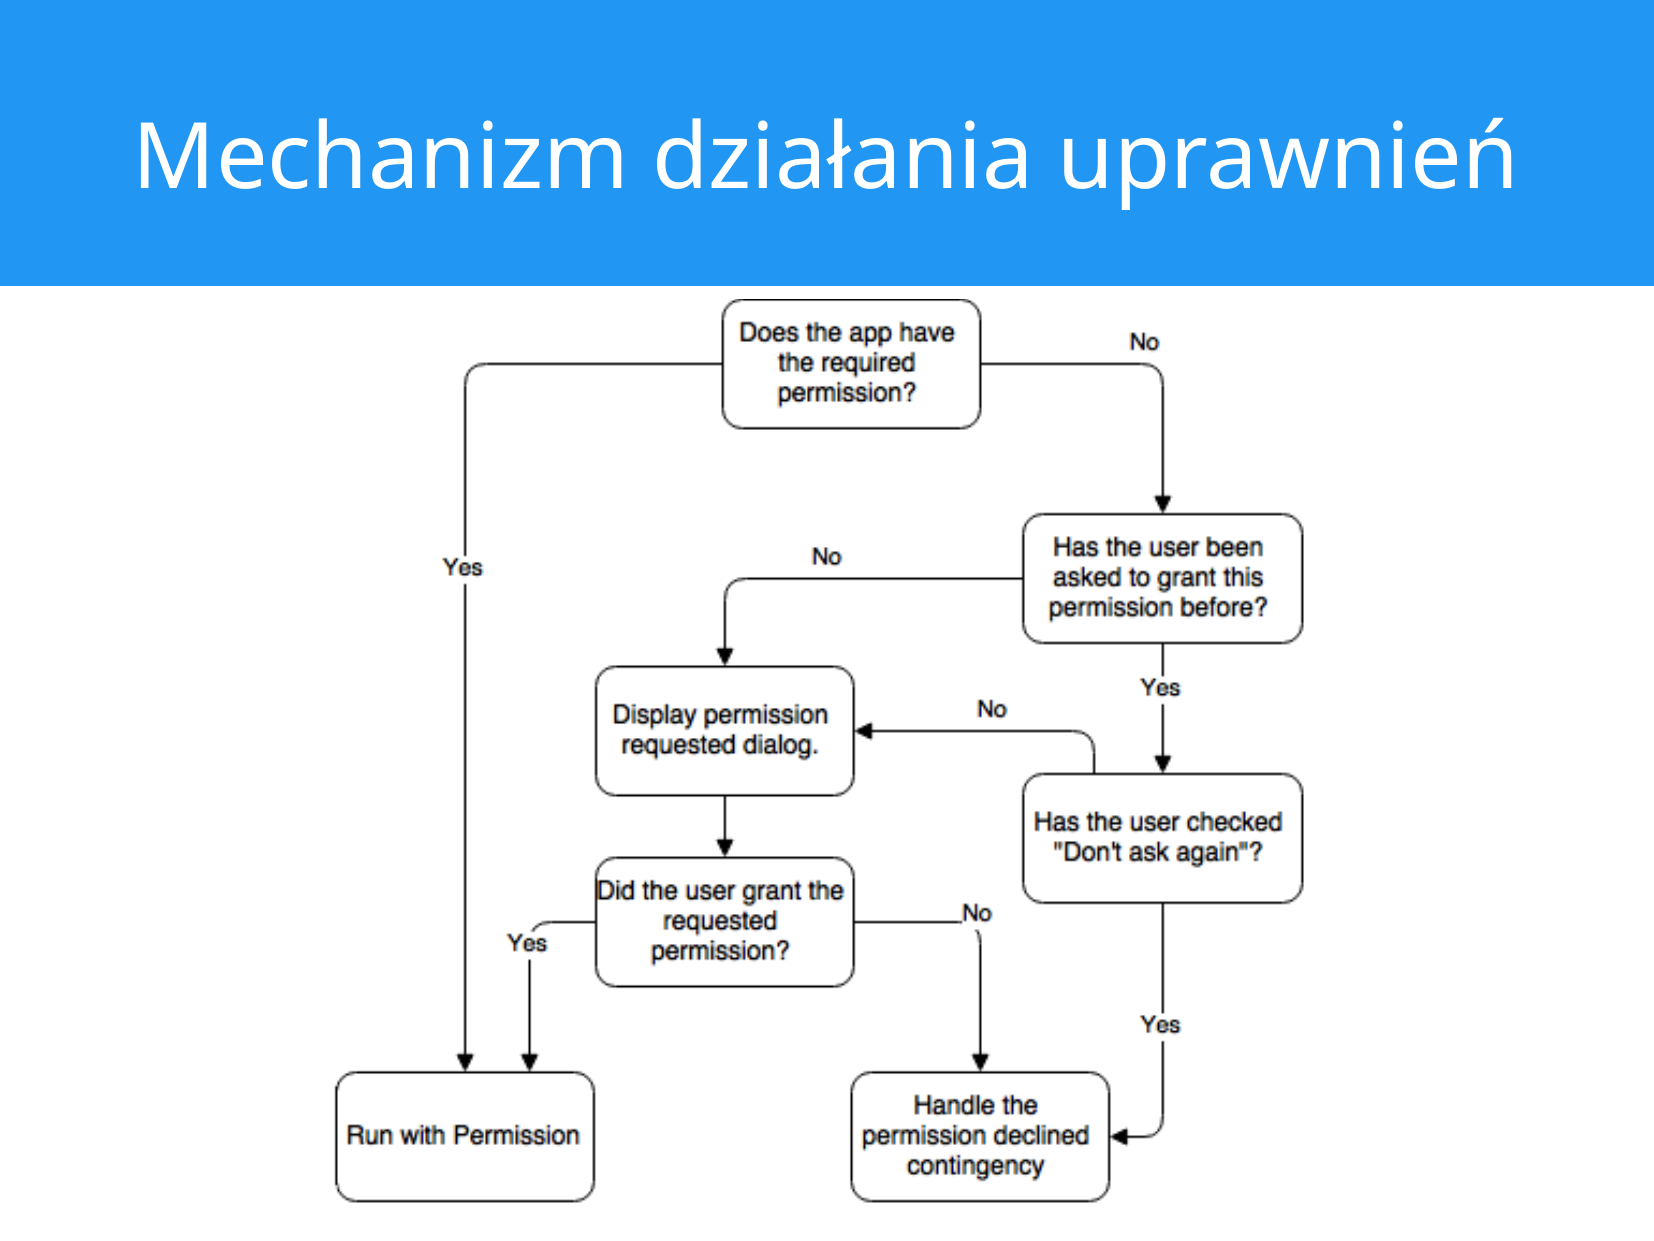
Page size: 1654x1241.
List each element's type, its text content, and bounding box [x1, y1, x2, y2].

picture [177, 299, 1465, 1205]
title Mechanizm działania uprawnień [82, 49, 1571, 257]
